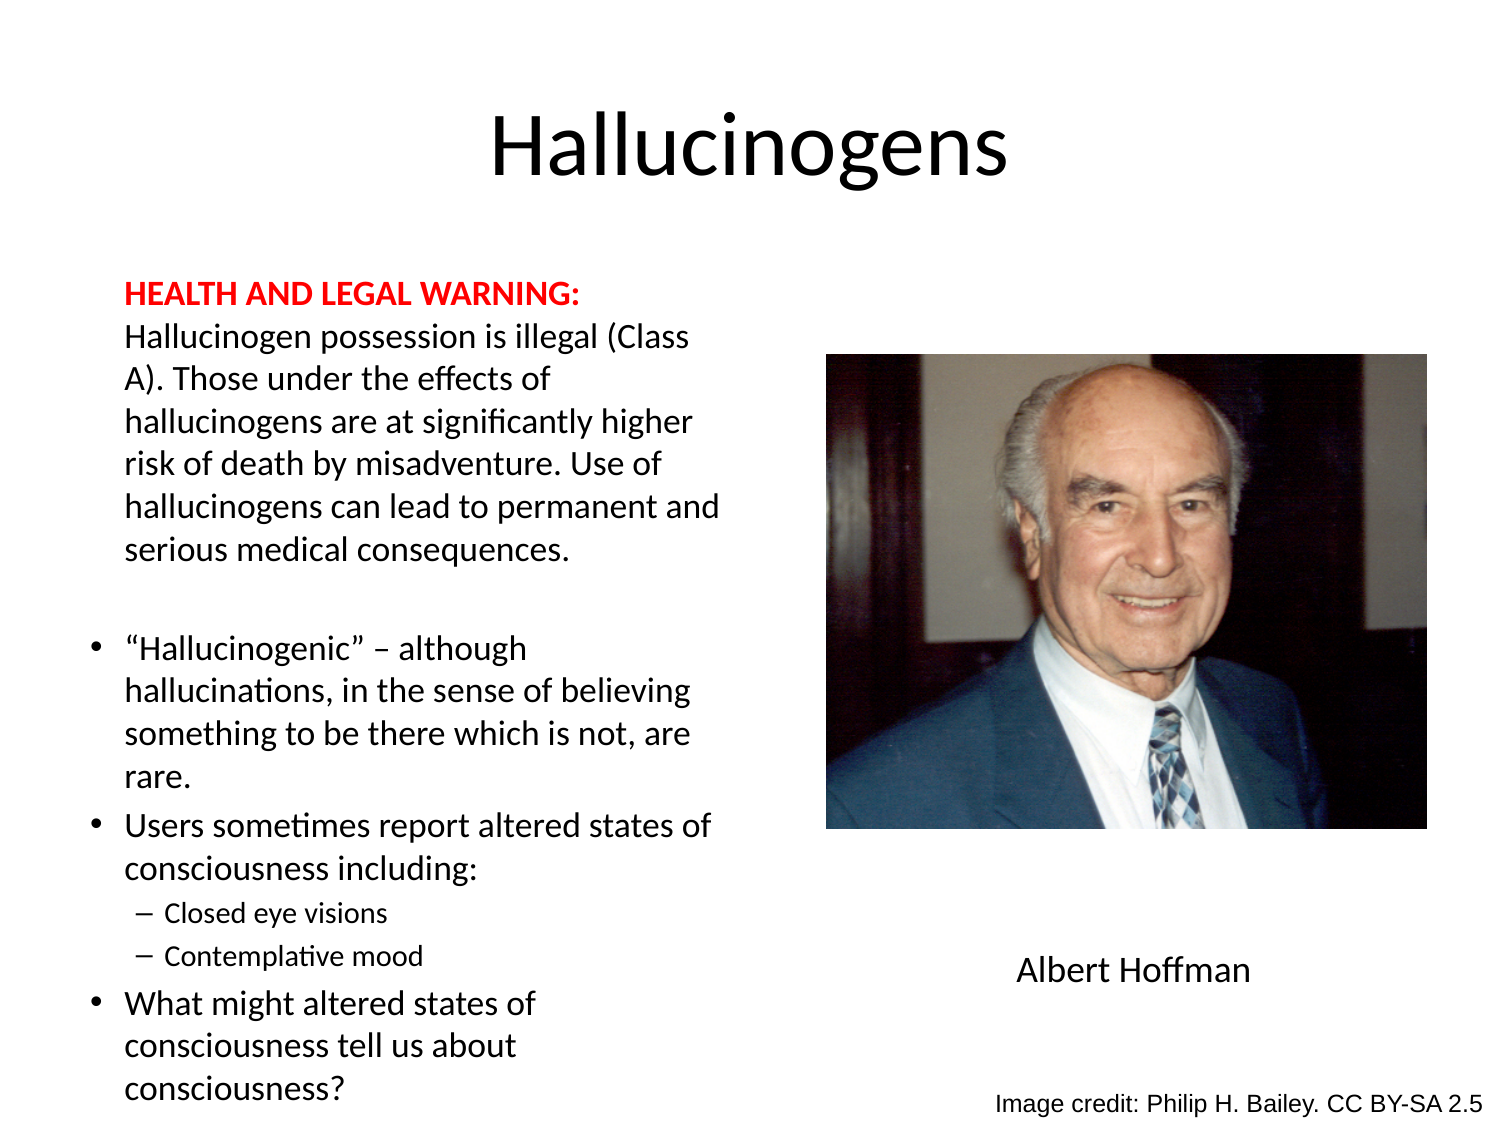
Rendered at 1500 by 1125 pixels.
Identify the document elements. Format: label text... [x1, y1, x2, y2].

text_box Image credit: Philip H. Bailey. CC BY-SA 2.5 [980, 1081, 1500, 1125]
picture [826, 354, 1427, 829]
list HEALTH AND LEGAL WARNING: Hallucinogen possession is illegal (Class A). Those under the effects of hallucinogens are at significantly higher risk of death by misadventure. Use of hallucinogens can lead to permanent and serious medical consequences. “Hallucinogenic” – although hallucinations, in the sense of believing something to be there which is not, are rare. Users sometimes report altered states of consciousness including: Closed eye visions Contemplative mood What might altered states of consciousness tell us about consciousness? [75, 262, 738, 1125]
title Hallucinogens [75, 45, 1425, 233]
text_box Albert Hoffman [1001, 937, 1267, 998]
